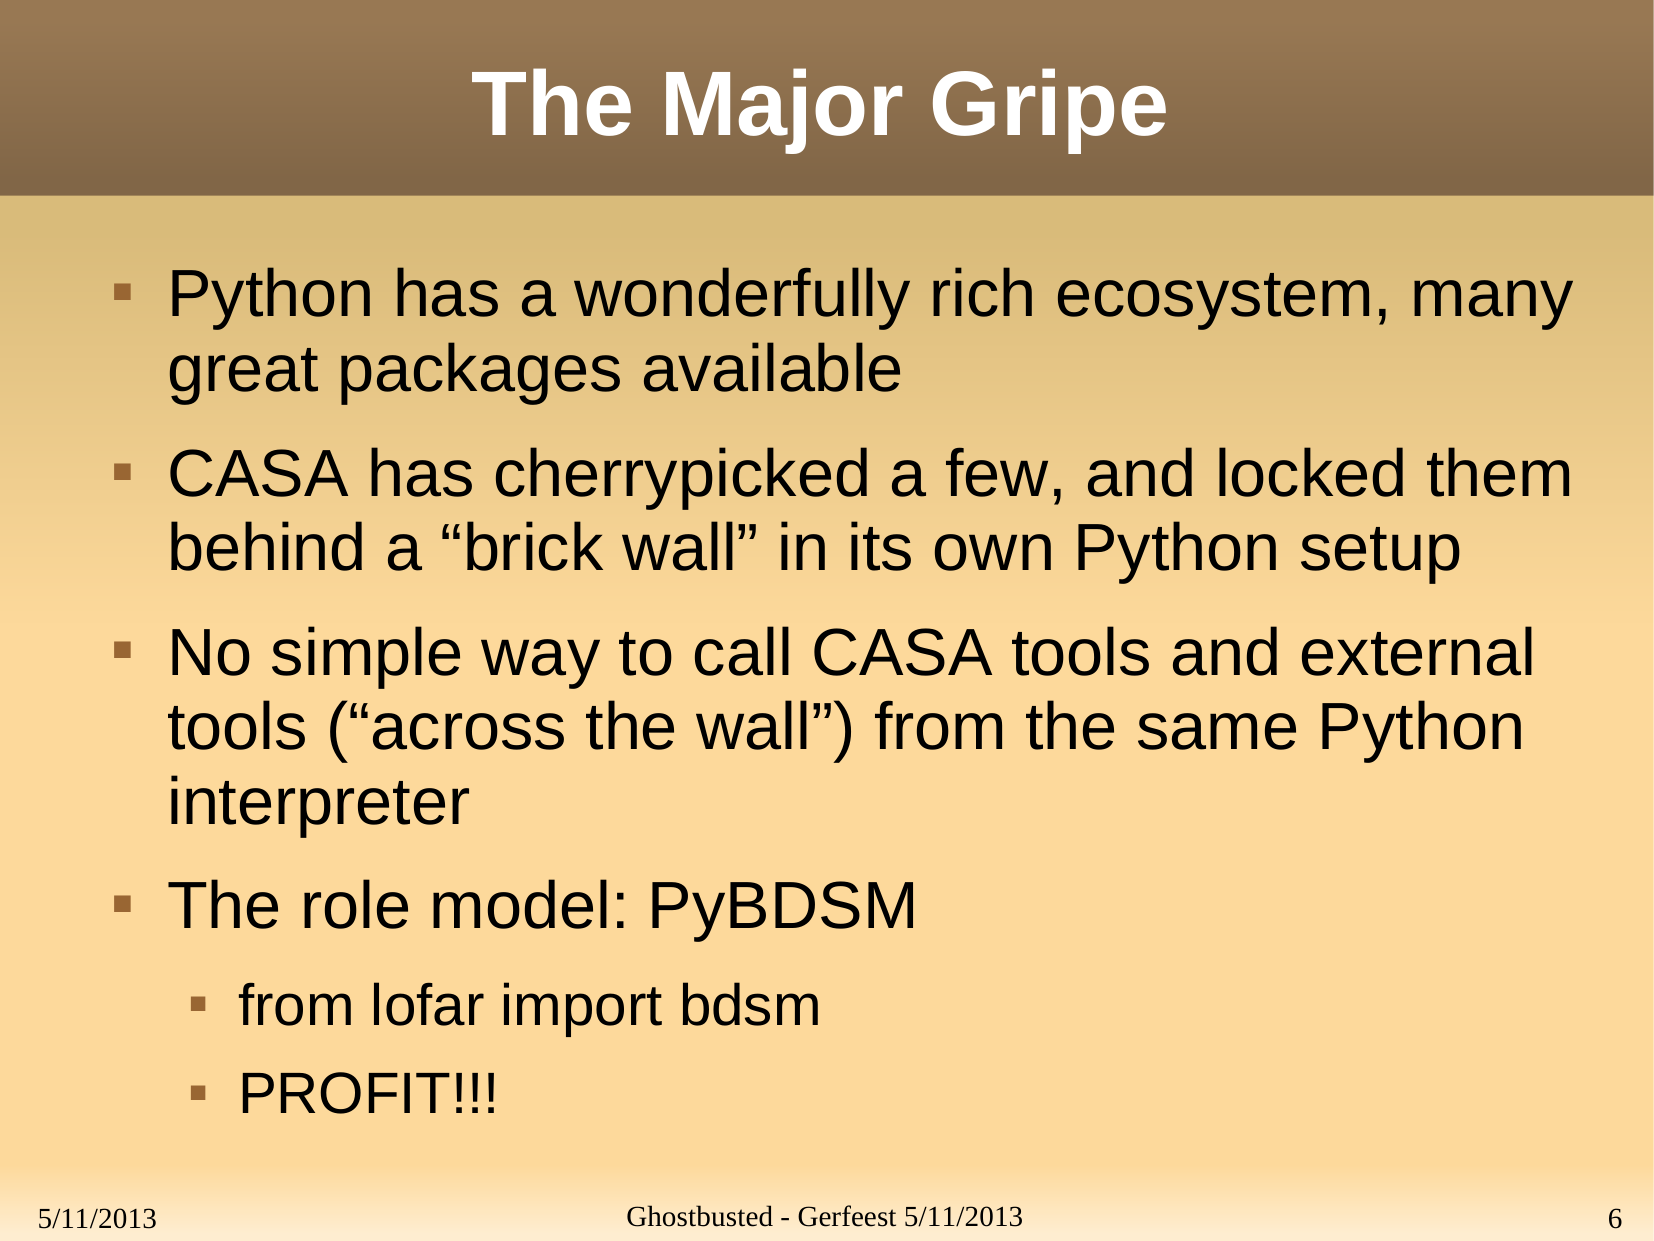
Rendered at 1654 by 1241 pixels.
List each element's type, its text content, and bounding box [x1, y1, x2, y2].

list Python has a wonderfully rich ecosystem, many great packages available CASA has cherrypicked a few, and locked them behind a “brick wall” in its own Python setup No simple way to call CASA tools and external tools (“across the wall”) from the same Python interpreter The role model: PyBDSM from lofar import bdsm PROFIT!!! [96, 256, 1585, 1127]
picture [0, 0, 1654, 1241]
title The Major Gripe [76, 0, 1565, 208]
